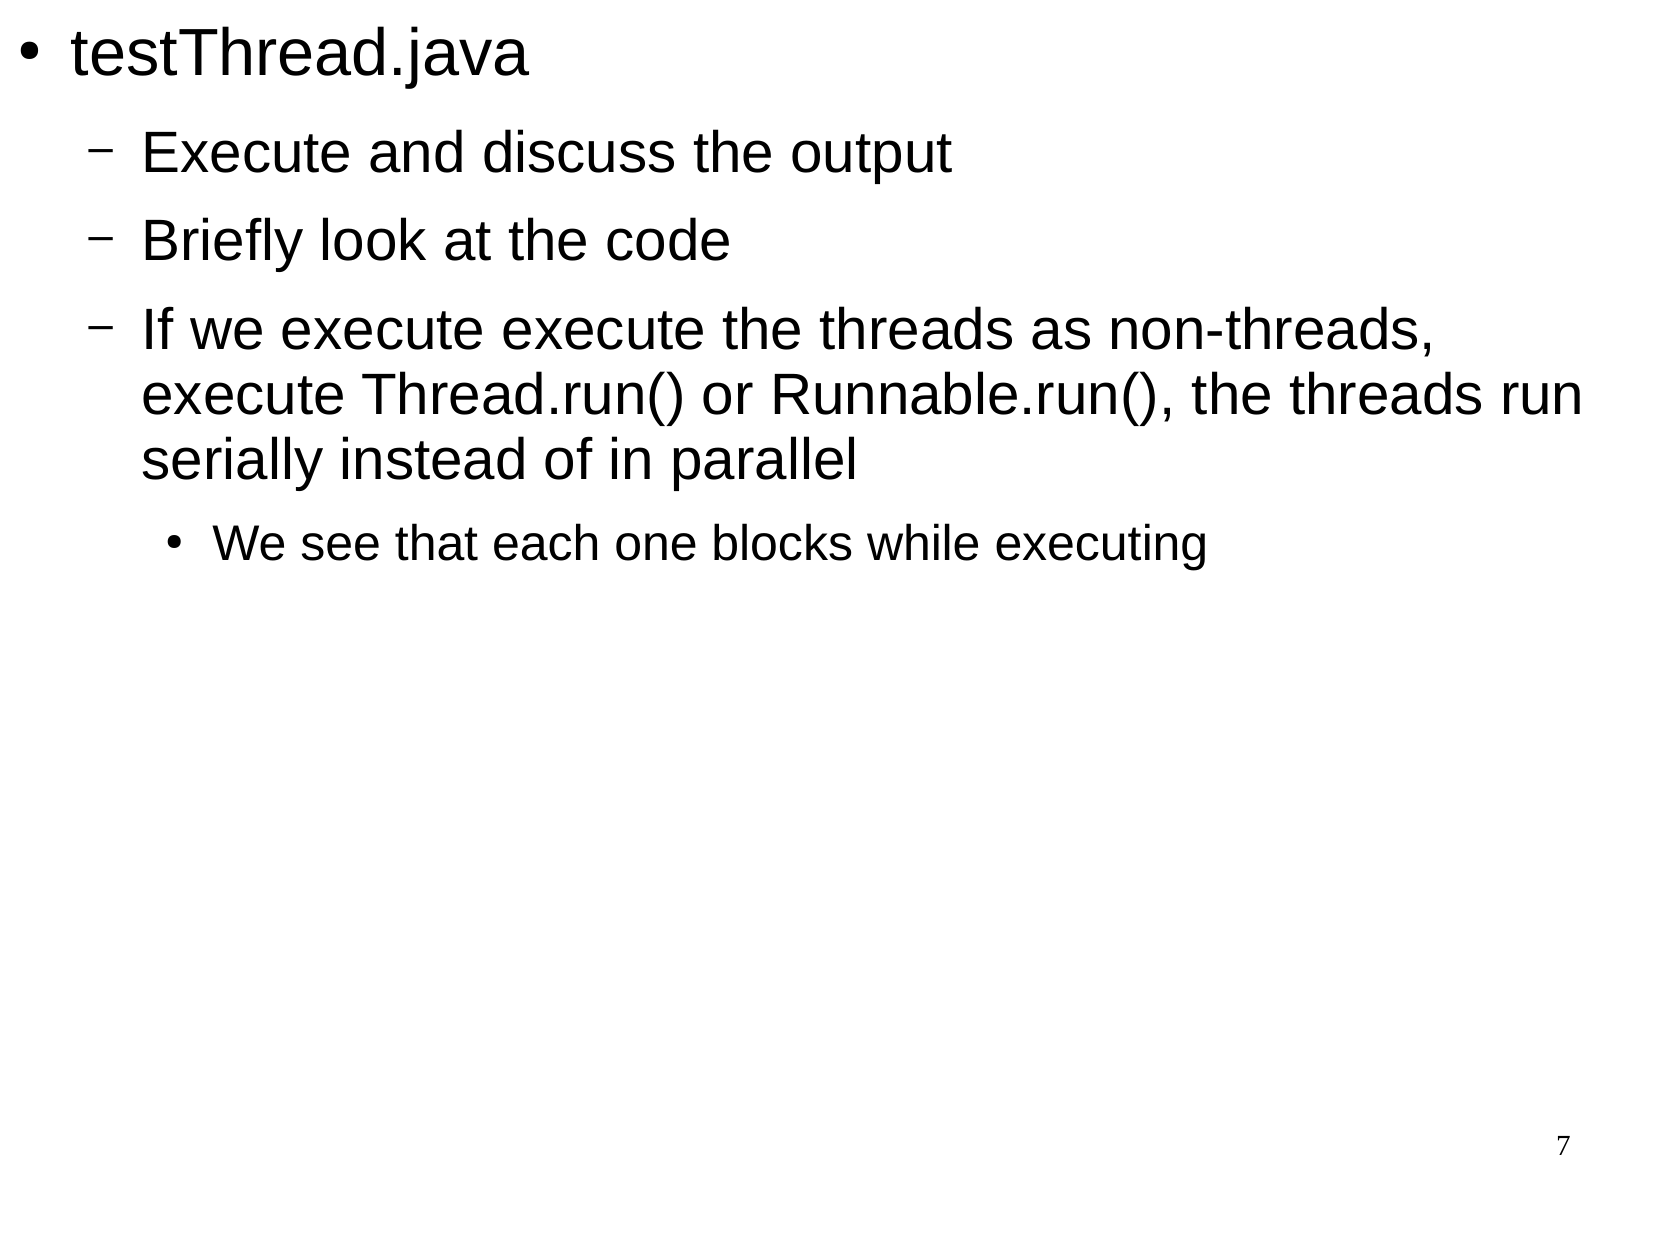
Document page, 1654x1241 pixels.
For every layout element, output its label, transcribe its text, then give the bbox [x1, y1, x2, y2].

list testThread.java Execute and discuss the output Briefly look at the code If we execute execute the threads as non-threads, execute Thread.run() or Runnable.run(), the threads run serially instead of in parallel We see that each one blocks while executing [0, 15, 1654, 1239]
